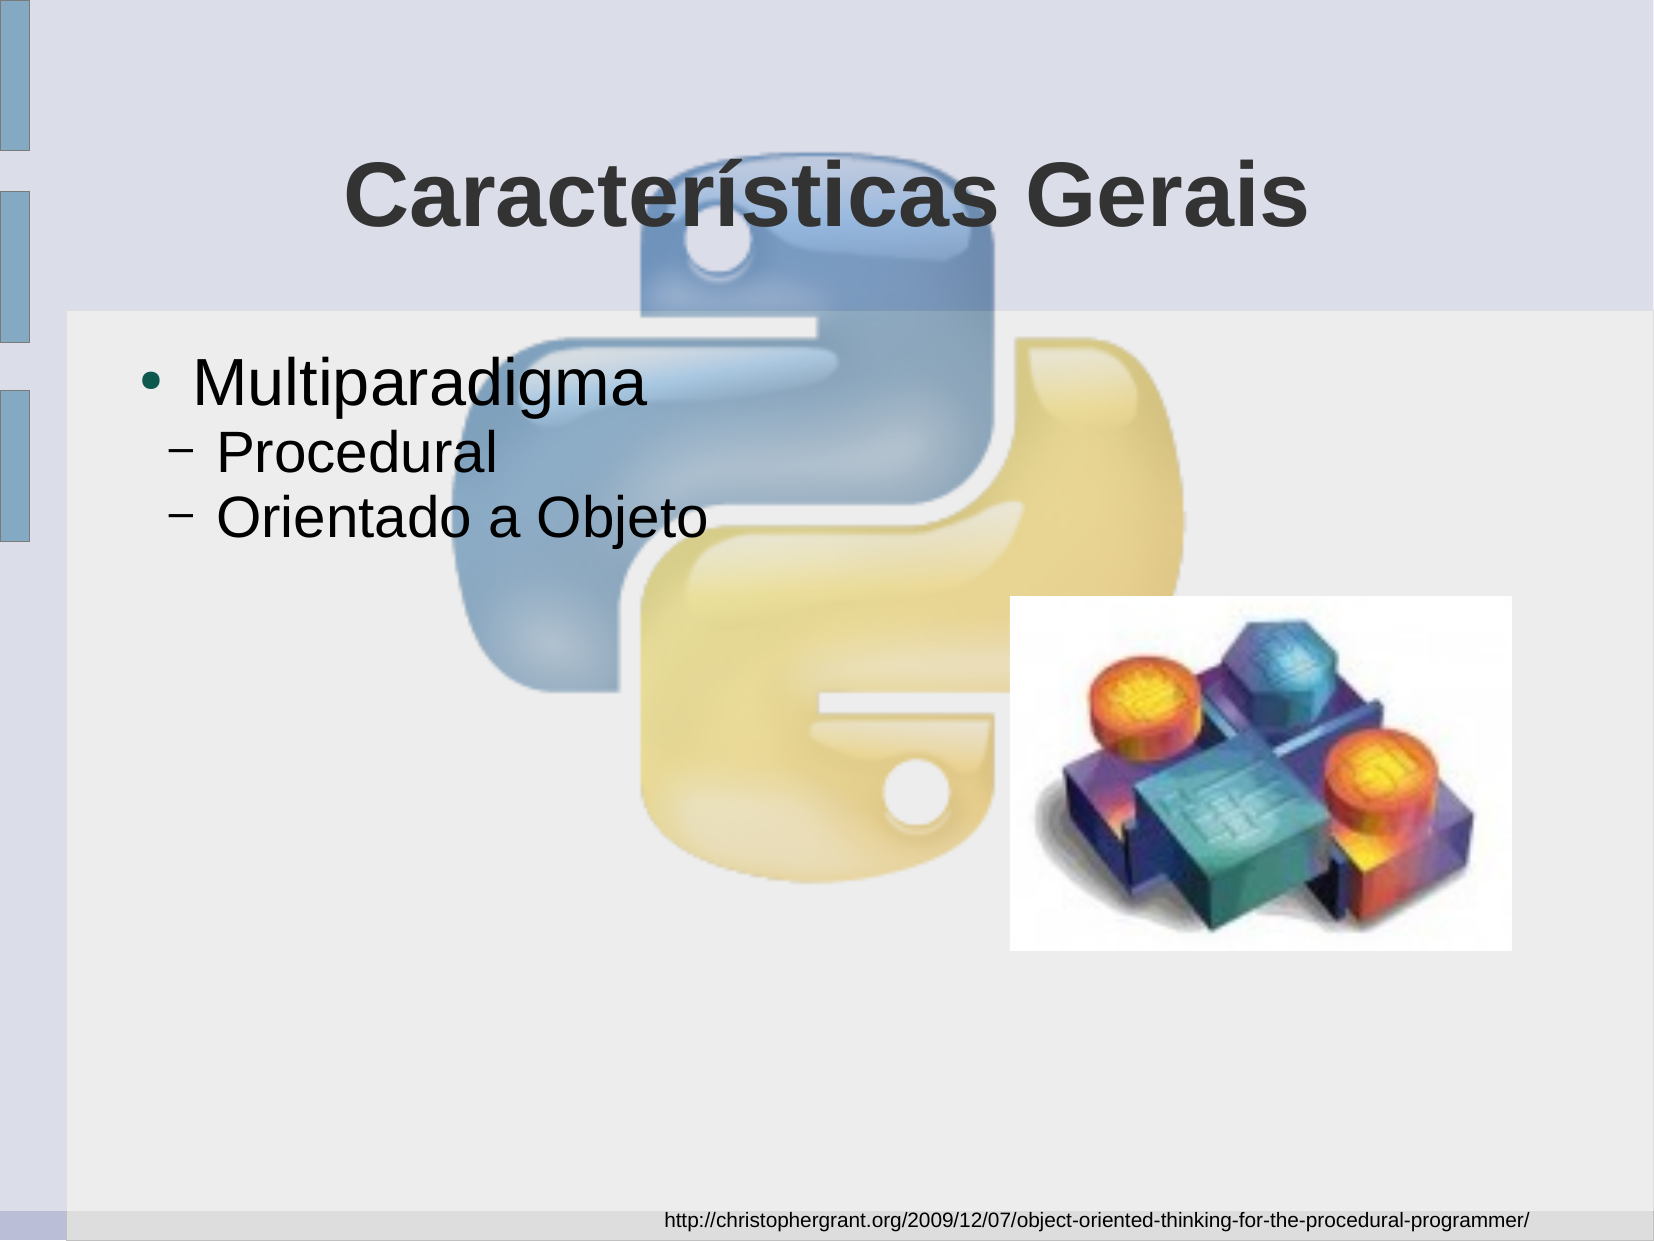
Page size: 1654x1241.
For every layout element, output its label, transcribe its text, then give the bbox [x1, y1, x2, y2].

picture [0, 0, 1654, 1211]
list Multiparadigma Procedural Orientado a Objeto [121, 344, 1534, 1127]
title Características Gerais [121, 91, 1534, 299]
text_box http://christophergrant.org/2009/12/07/object-oriented-thinking-for-the-procedural-programmer/ [649, 1201, 1654, 1241]
